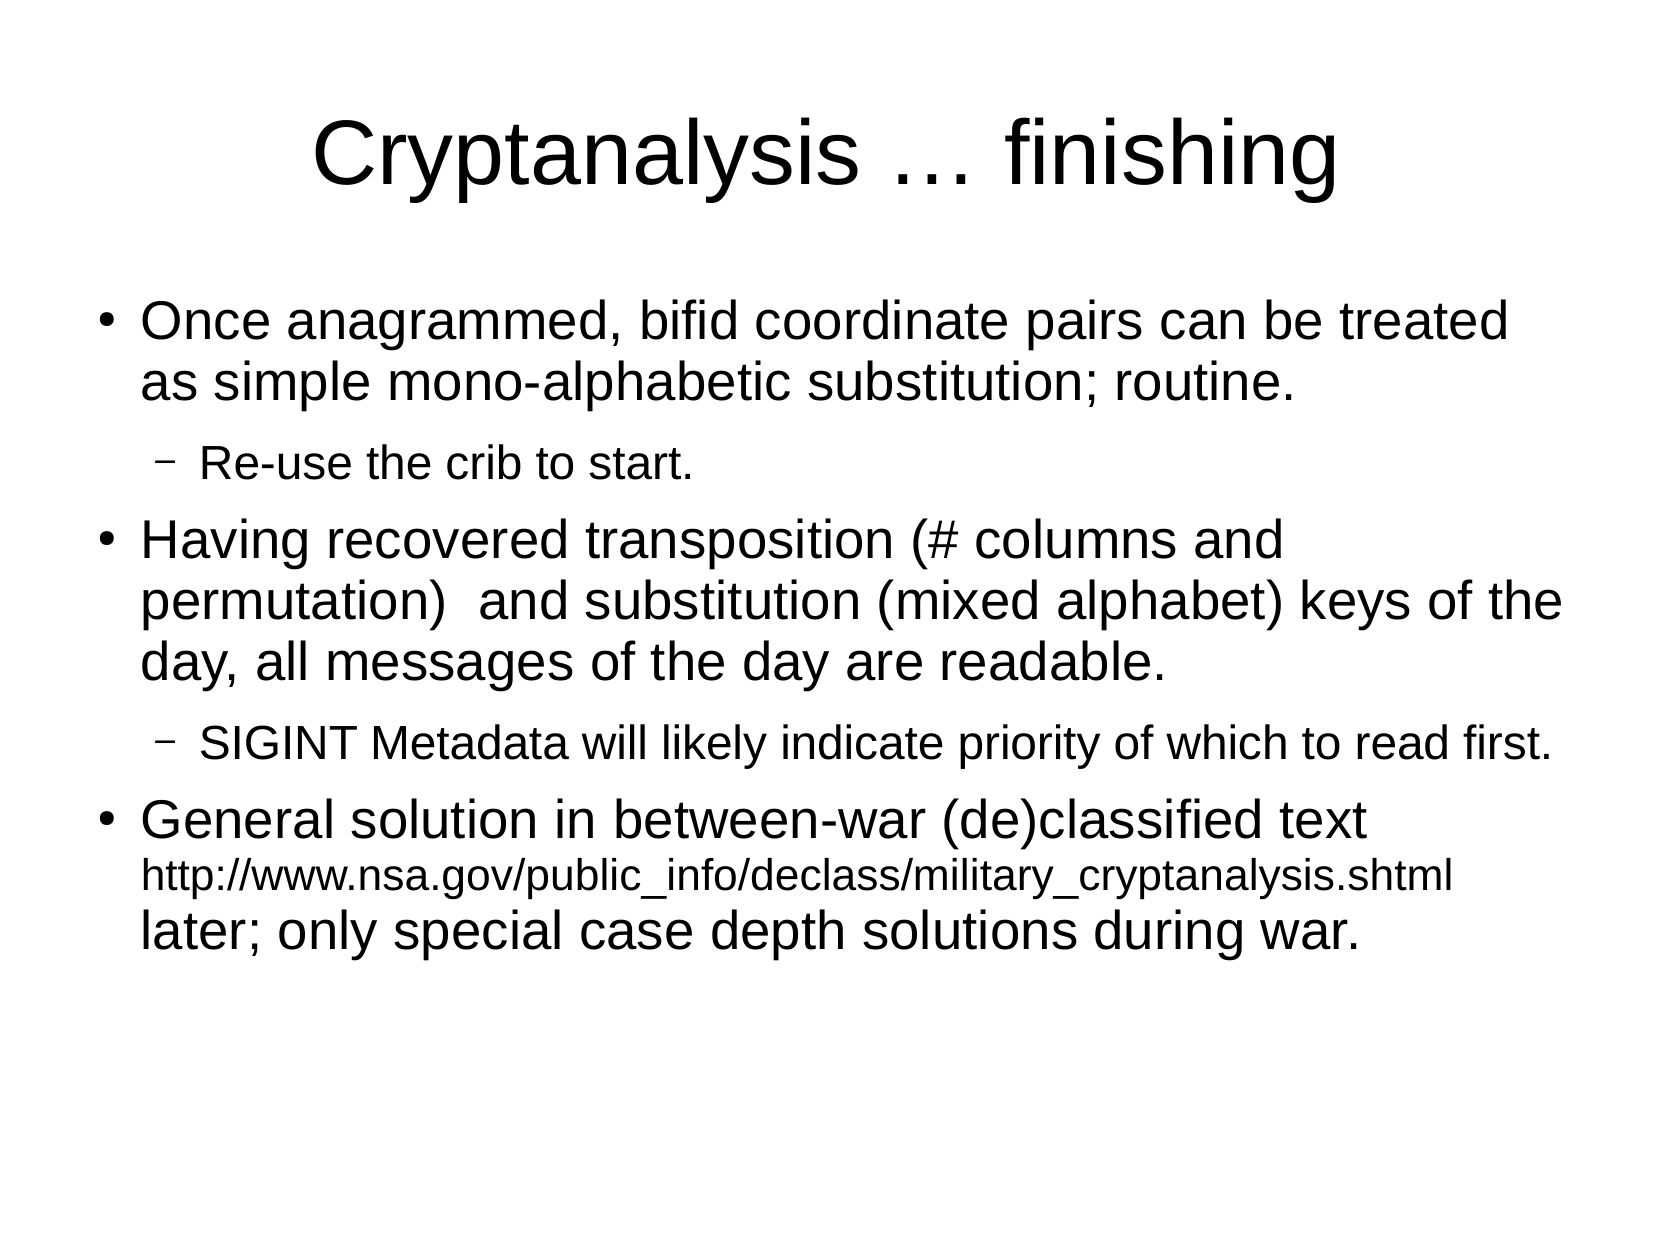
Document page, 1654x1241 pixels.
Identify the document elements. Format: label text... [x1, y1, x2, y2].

title Cryptanalysis … finishing [82, 49, 1571, 257]
list Once anagrammed, bifid coordinate pairs can be treated as simple mono-alphabetic substitution; routine. Re-use the crib to start. Having recovered transposition (# columns and permutation) and substitution (mixed alphabet) keys of the day, all messages of the day are readable. SIGINT Metadata will likely indicate priority of which to read first. General solution in between-war (de)classified text http://www.nsa.gov/public_info/declass/military_cryptanalysis.shtml later; only special case depth solutions during war. [82, 290, 1571, 1010]
